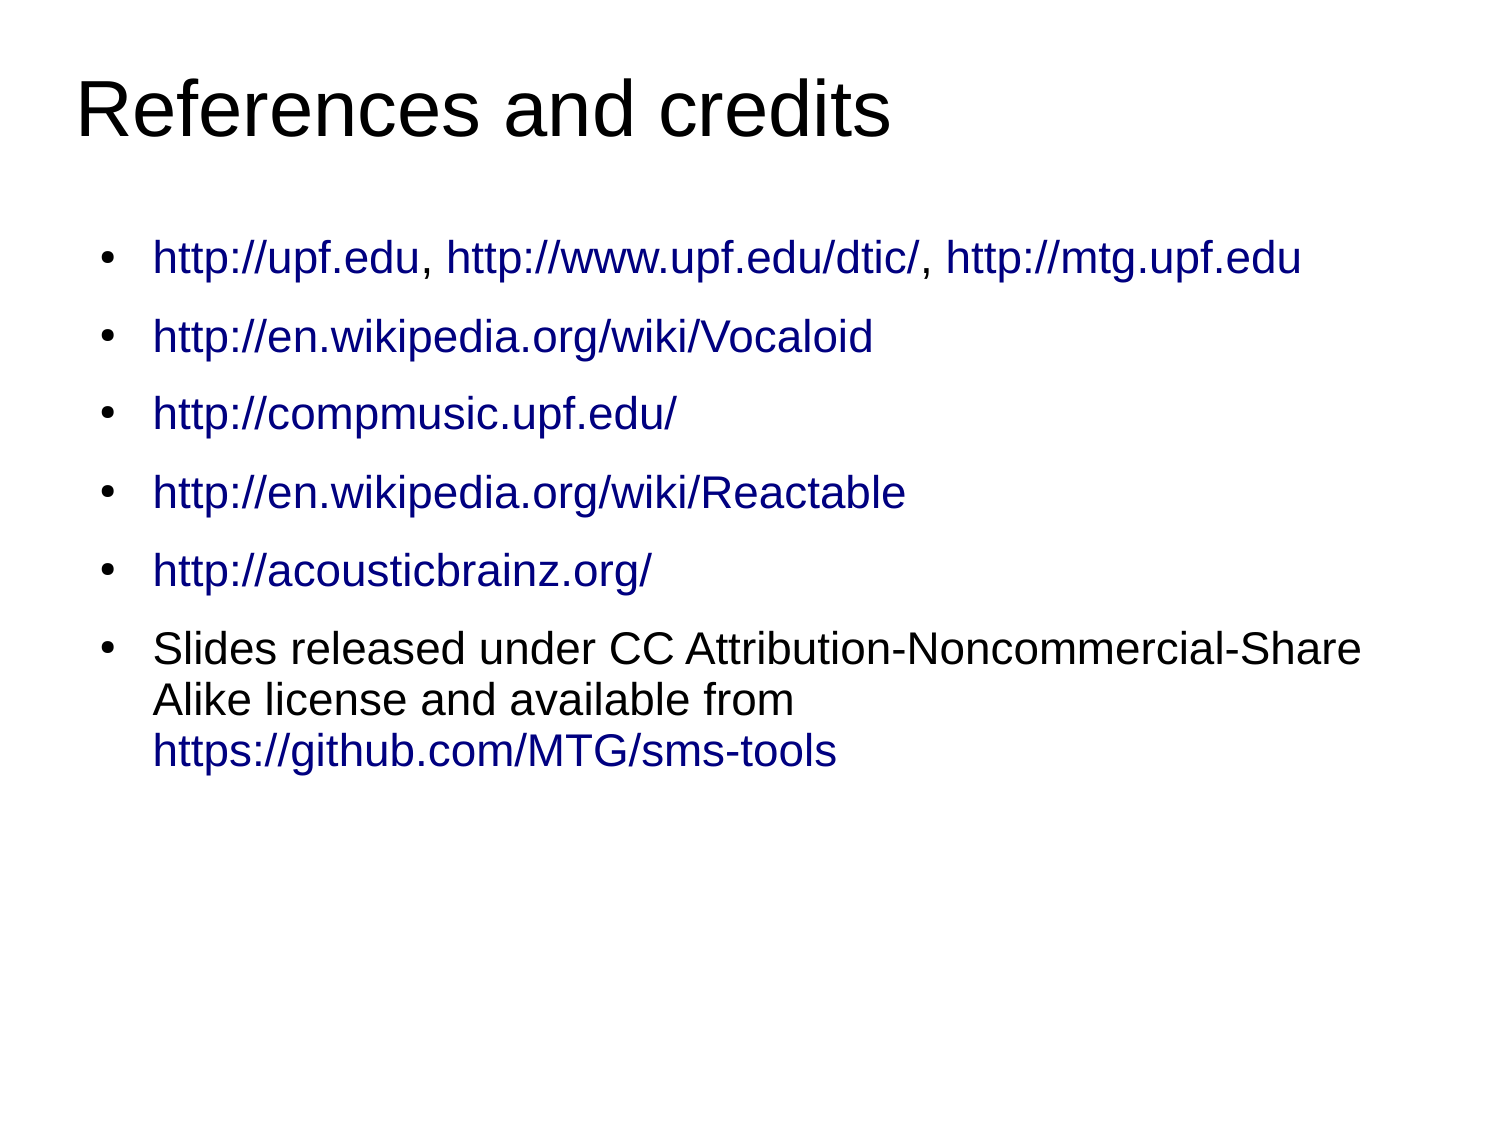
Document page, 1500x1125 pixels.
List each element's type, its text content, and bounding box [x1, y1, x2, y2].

title References and credits [75, 15, 1425, 203]
list http://upf.edu, http://www.upf.edu/dtic/, http://mtg.upf.edu http://en.wikipedia.org/wiki/Vocaloid http://compmusic.upf.edu/ http://en.wikipedia.org/wiki/Reactable http://acousticbrainz.org/ Slides released under CC Attribution-Noncommercial-Share Alike license and available from https://github.com/MTG/sms-tools [81, 232, 1432, 886]
